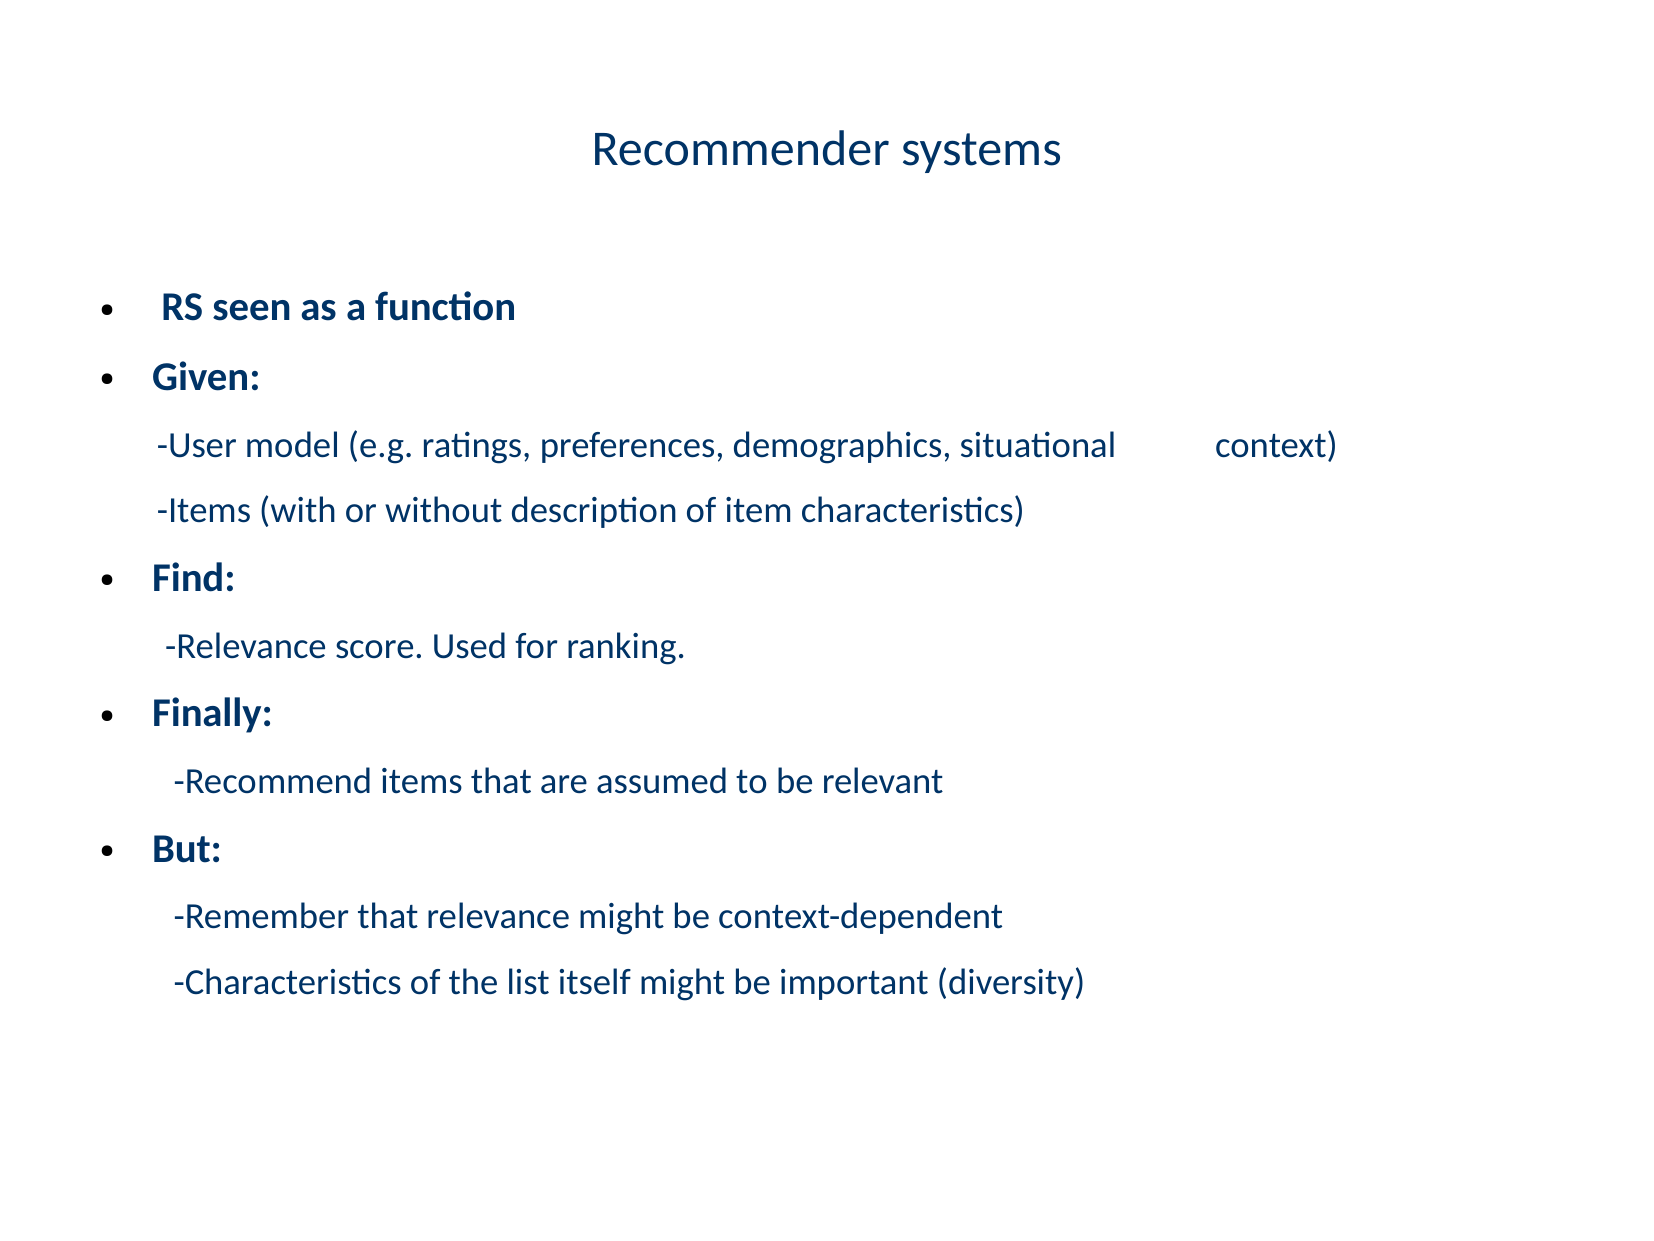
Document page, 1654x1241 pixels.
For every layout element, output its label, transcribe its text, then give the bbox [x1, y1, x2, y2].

title Recommender systems [82, 49, 1571, 257]
list RS seen as a function Given: -User model (e.g. ratings, preferences, demographics, situational context) -Items (with or without description of item characteristics) Find: -Relevance score. Used for ranking. Finally: -Recommend items that are assumed to be relevant But: -Remember that relevance might be context-dependent -Characteristics of the list itself might be important (diversity) [82, 290, 1571, 1010]
